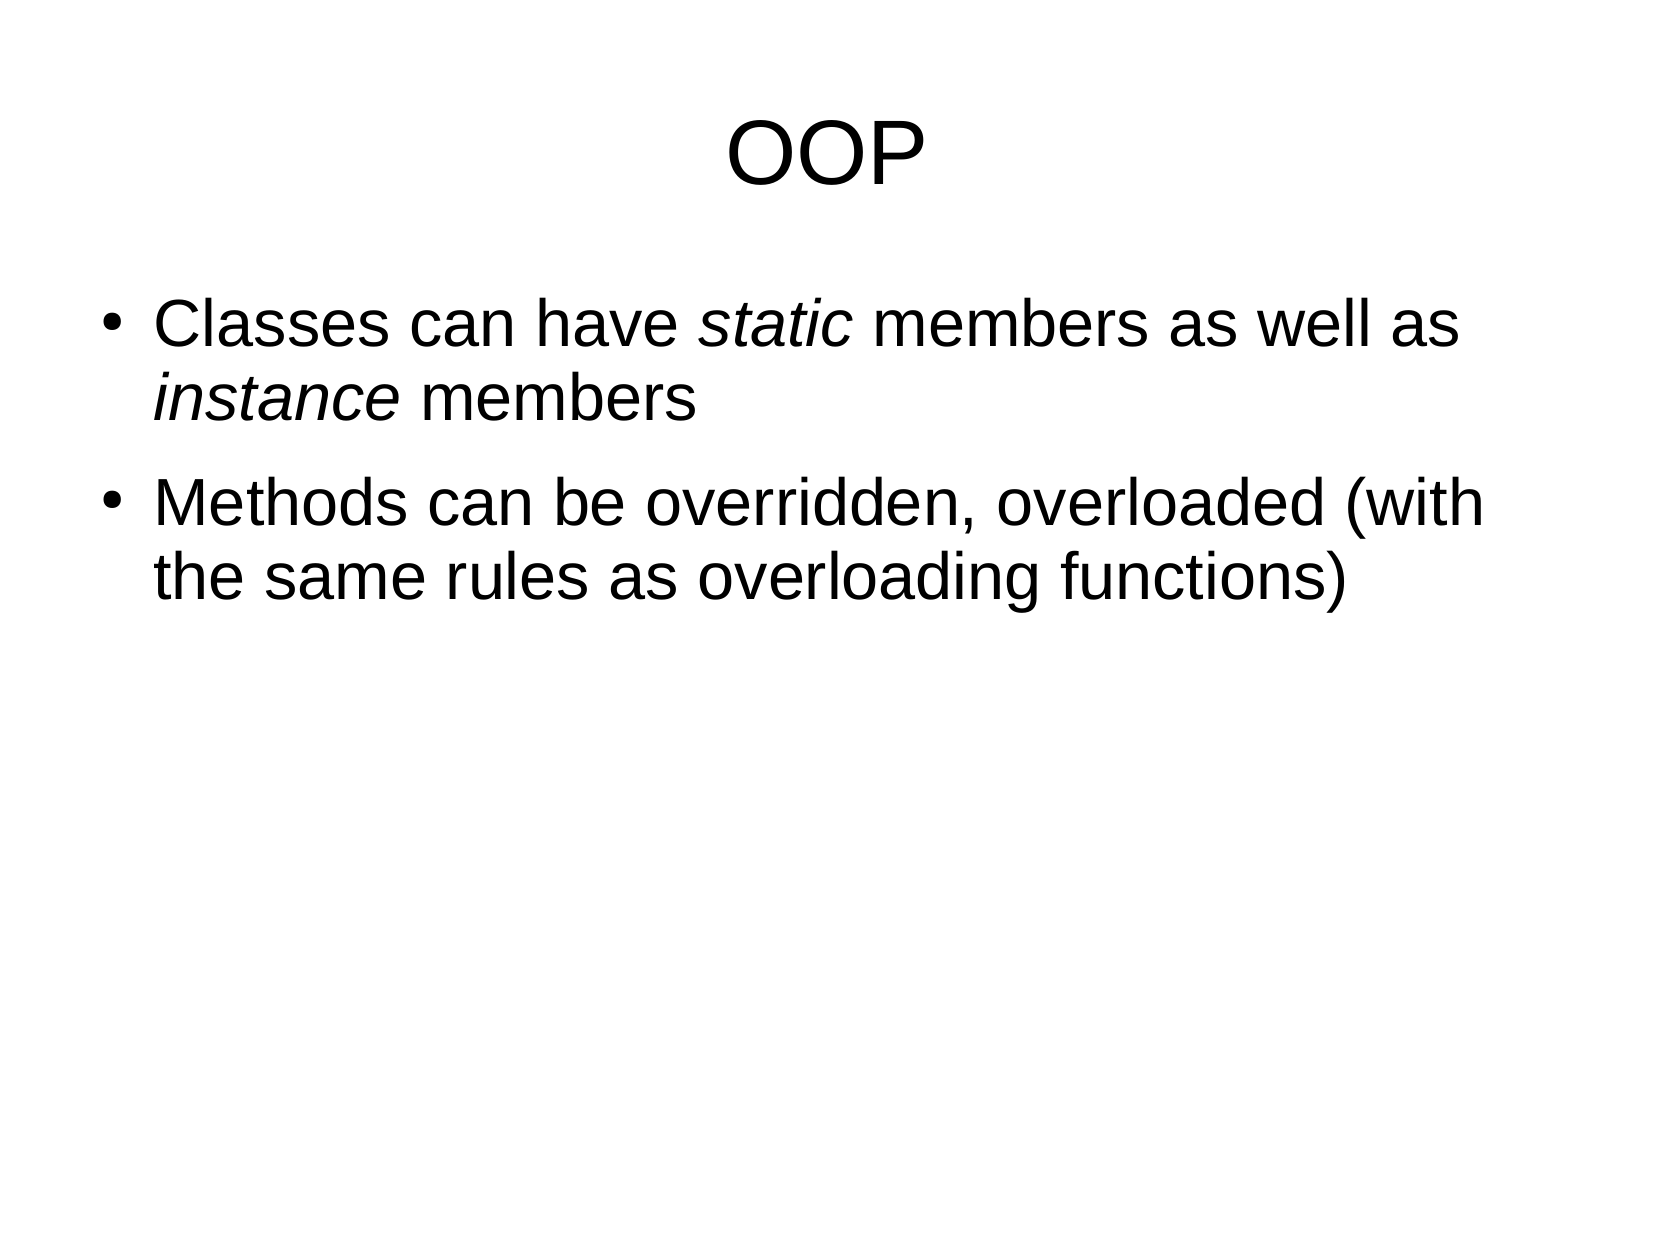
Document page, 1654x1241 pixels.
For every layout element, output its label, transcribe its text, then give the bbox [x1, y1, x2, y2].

title OOP [82, 49, 1571, 257]
list Classes can have static members as well as instance members Methods can be overridden, overloaded (with the same rules as overloading functions) [82, 285, 1538, 1005]
